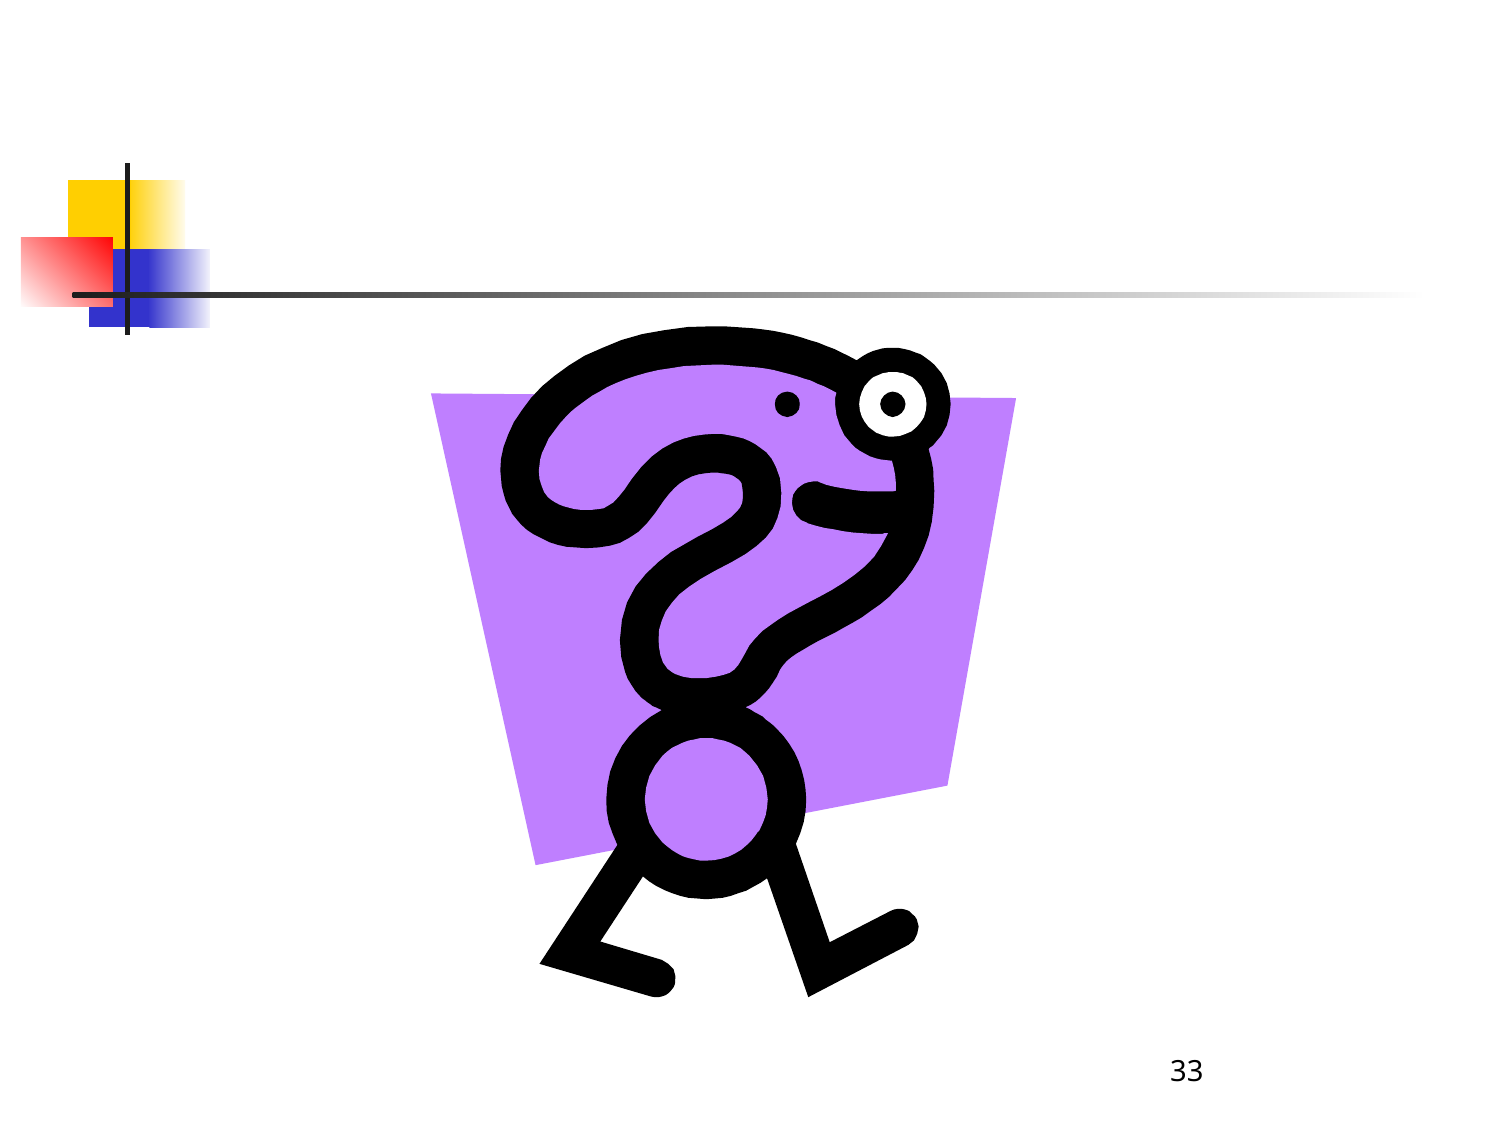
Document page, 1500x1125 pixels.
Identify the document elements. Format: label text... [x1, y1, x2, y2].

picture [430, 326, 1016, 1000]
text_box 33 [1155, 1024, 1468, 1100]
